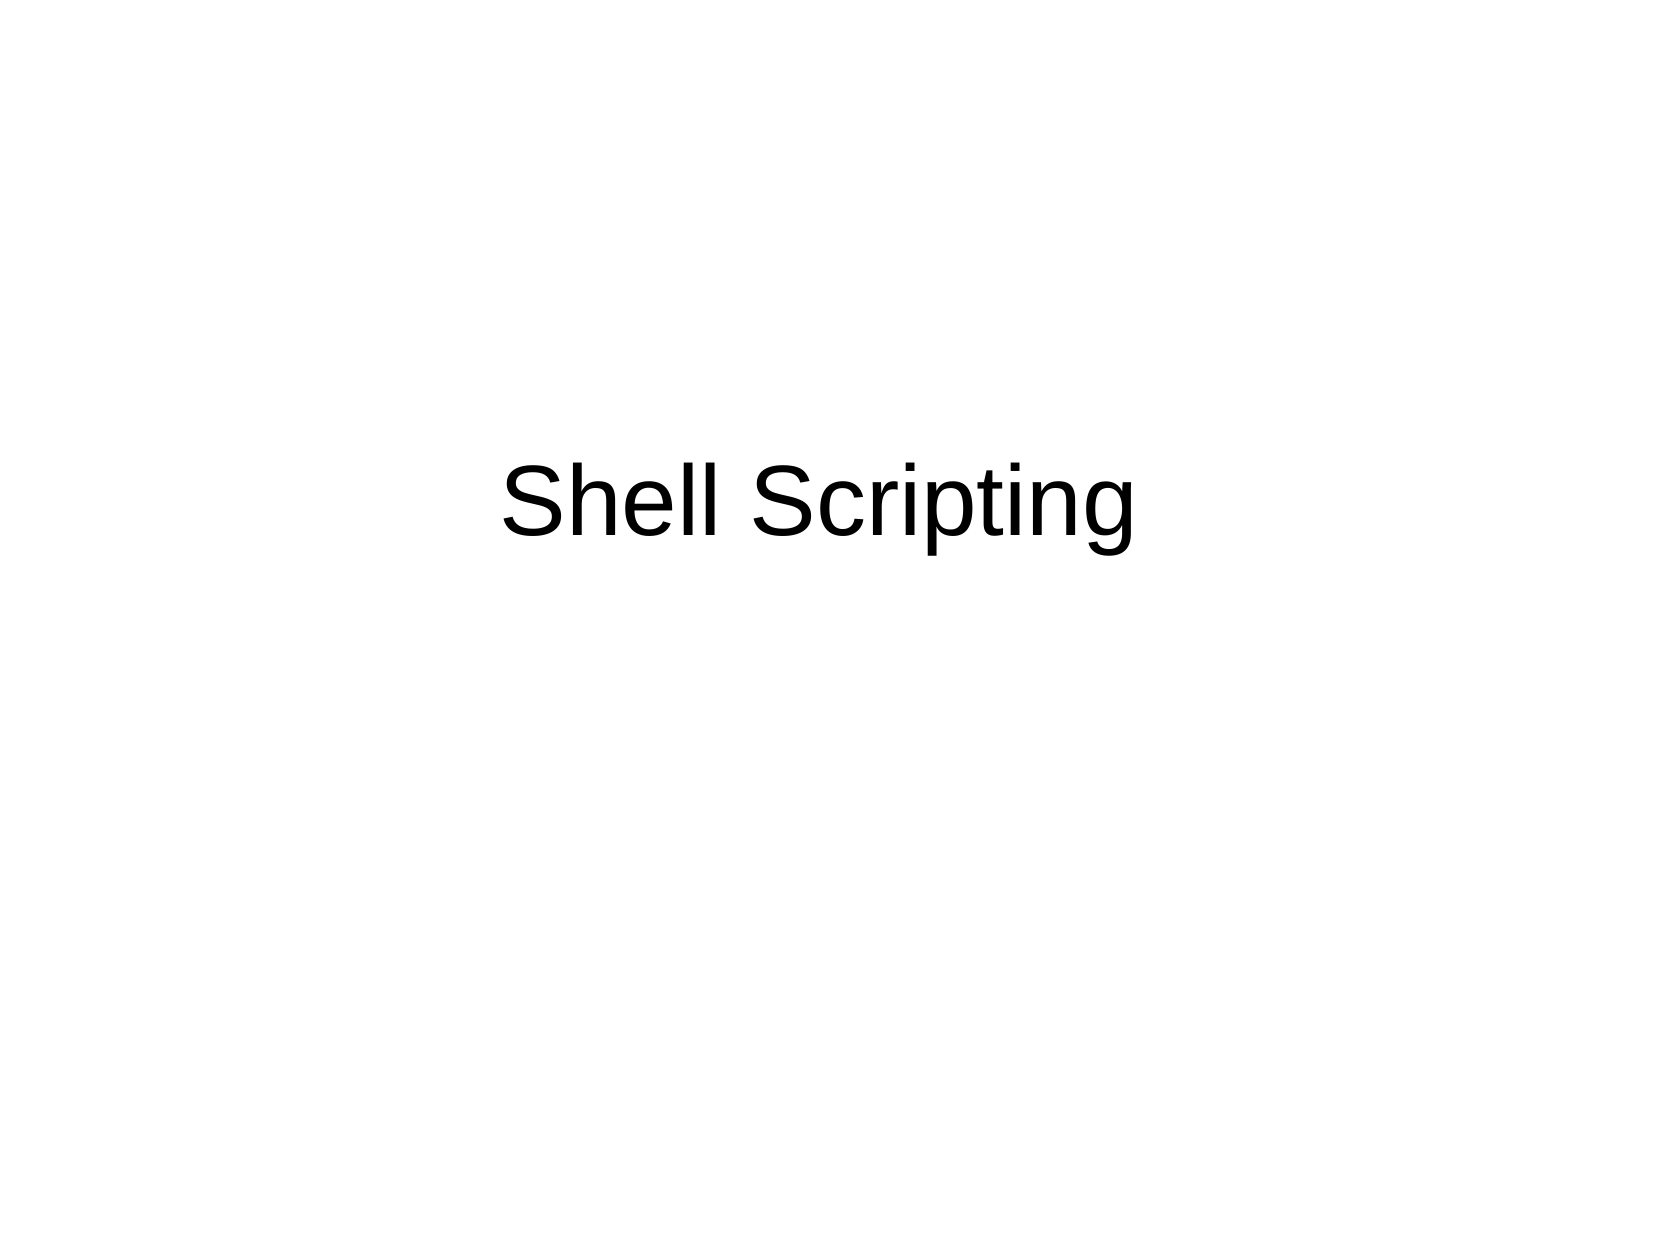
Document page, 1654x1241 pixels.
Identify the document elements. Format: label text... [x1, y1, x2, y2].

subtitle Shell Scripting [75, 92, 1564, 911]
